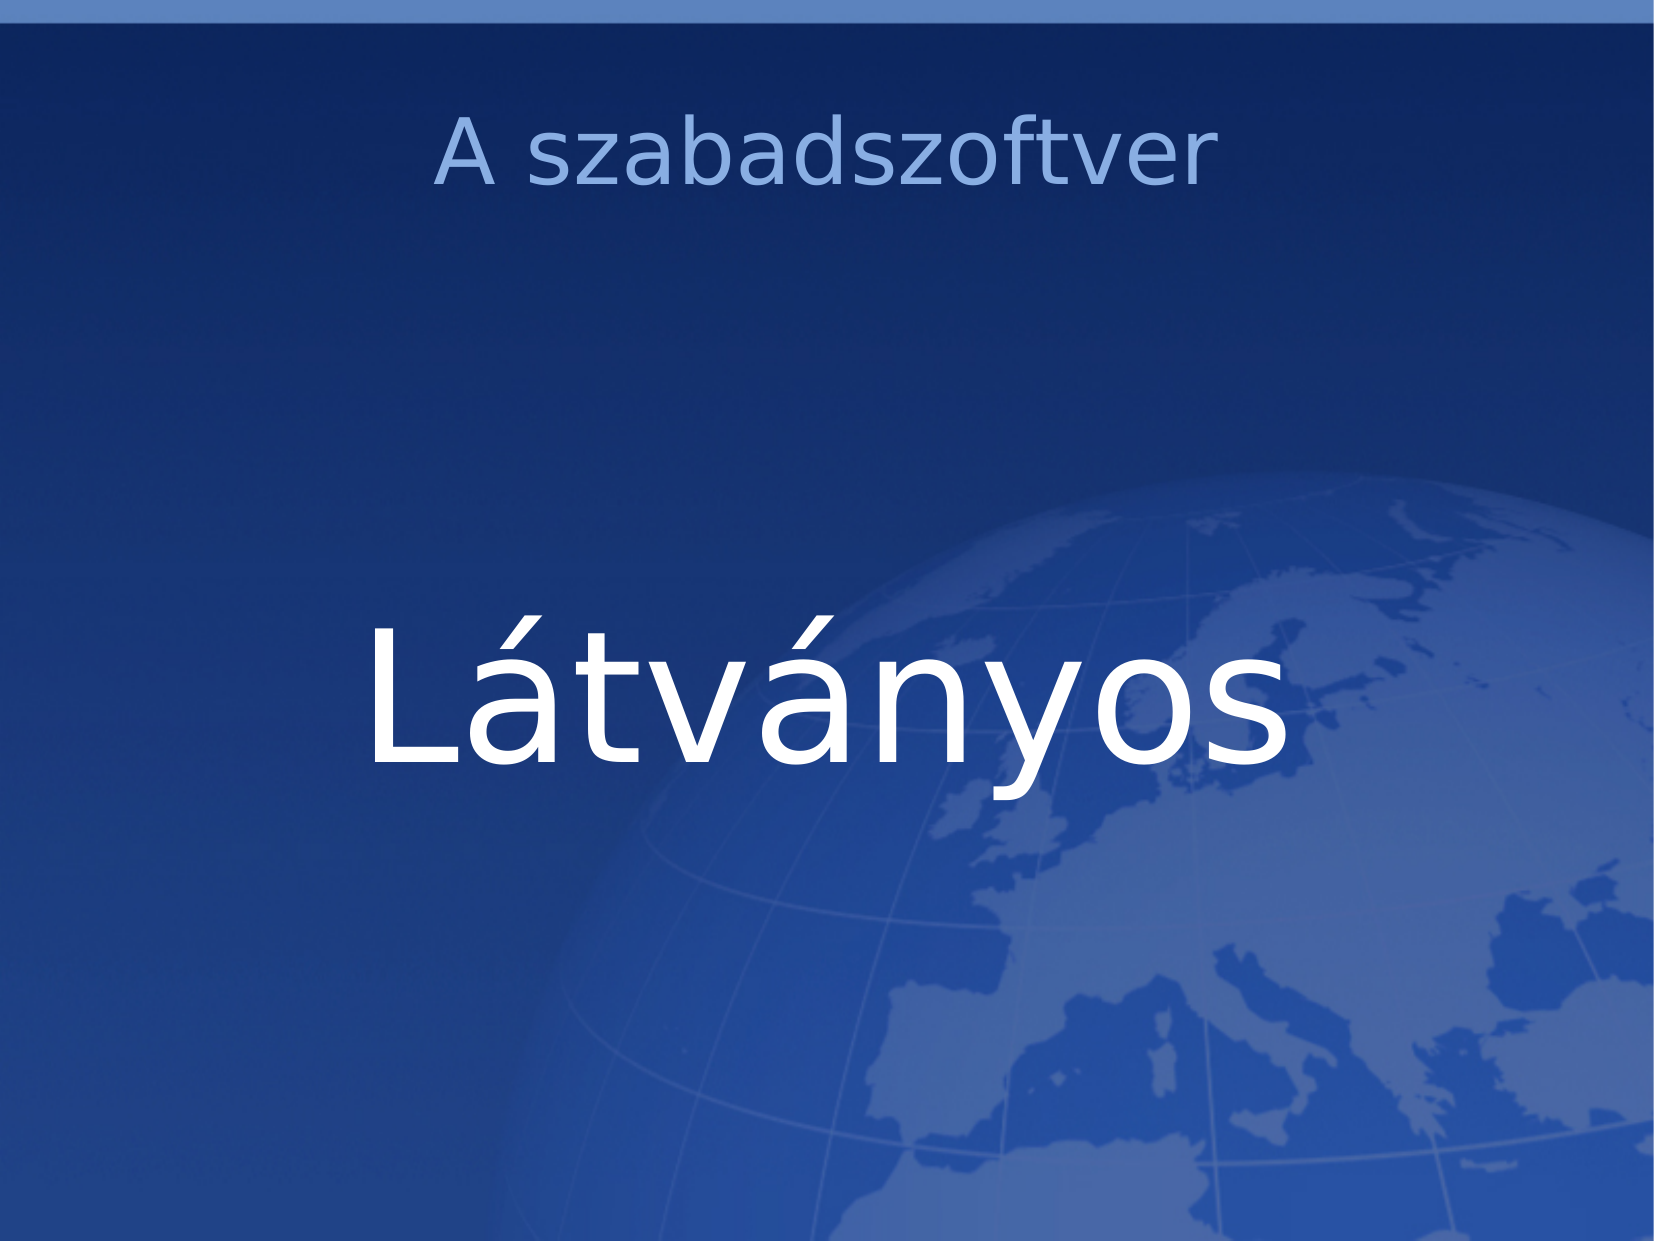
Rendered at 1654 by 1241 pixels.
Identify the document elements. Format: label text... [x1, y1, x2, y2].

picture [0, 0, 1654, 1241]
subtitle Látványos [82, 297, 1571, 1102]
title A szabadszoftver [82, 49, 1571, 257]
